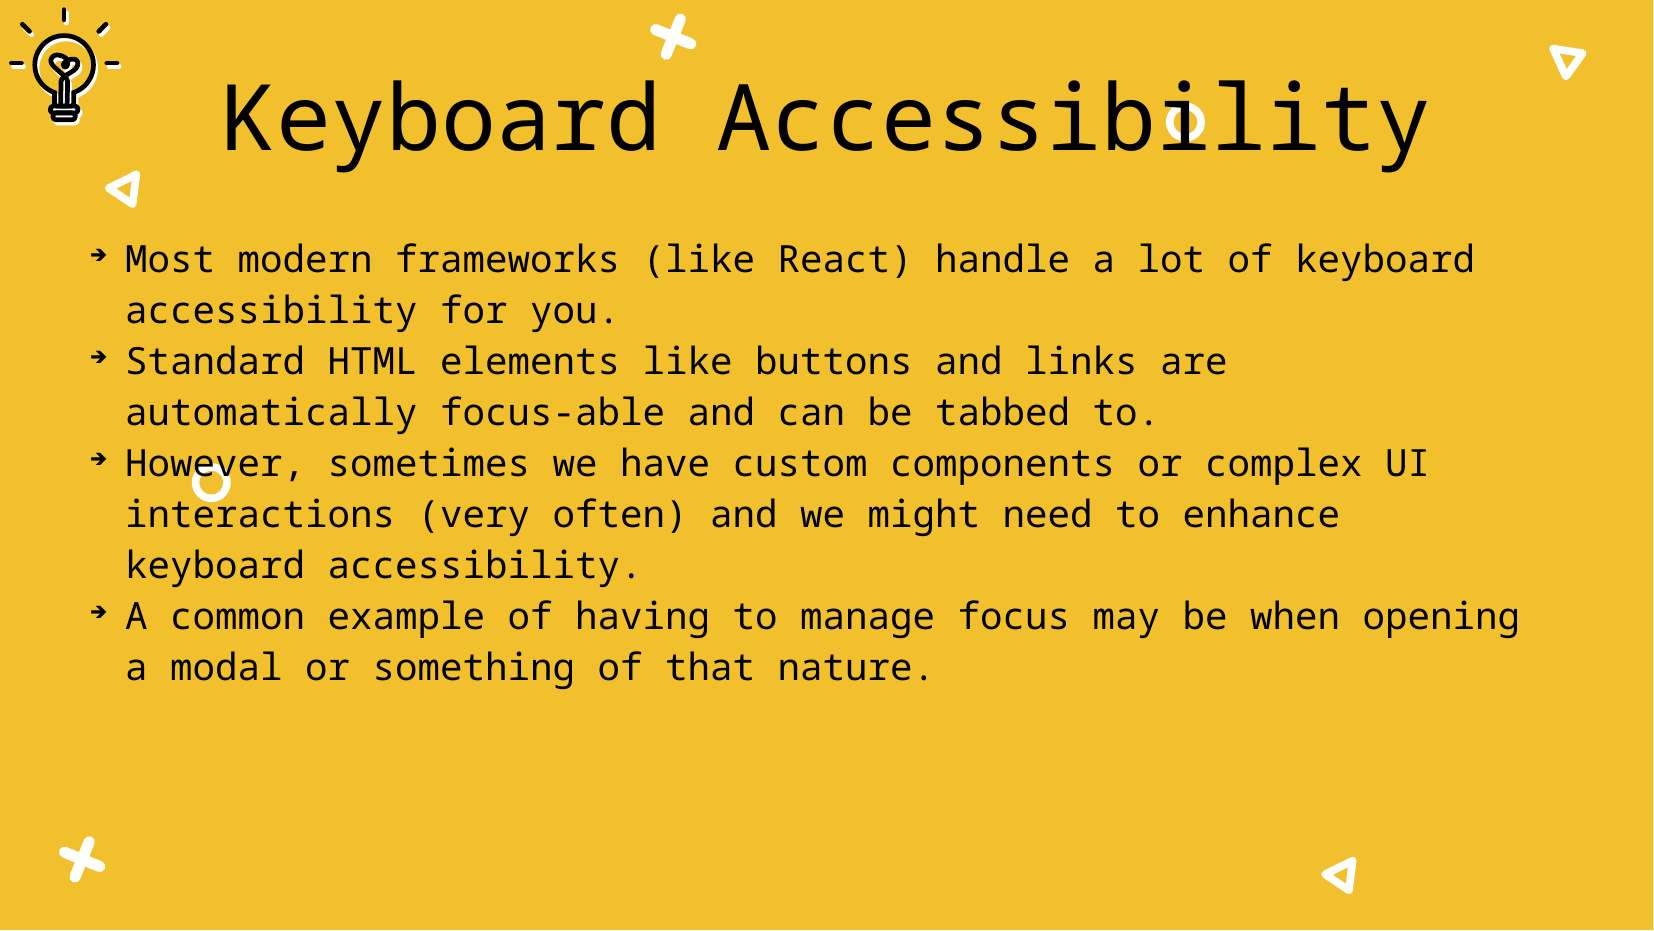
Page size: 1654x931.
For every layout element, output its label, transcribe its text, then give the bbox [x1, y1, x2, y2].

text_box Most modern frameworks (like React) handle a lot of keyboard accessibility for you. Standard HTML elements like buttons and links are automatically focus-able and can be tabbed to. However, sometimes we have custom components or complex UI interactions (very often) and we might need to enhance keyboard accessibility. A common example of having to manage focus may be when opening a modal or something of that nature. [75, 225, 1538, 863]
title Keyboard Accessibility [82, 37, 1571, 193]
